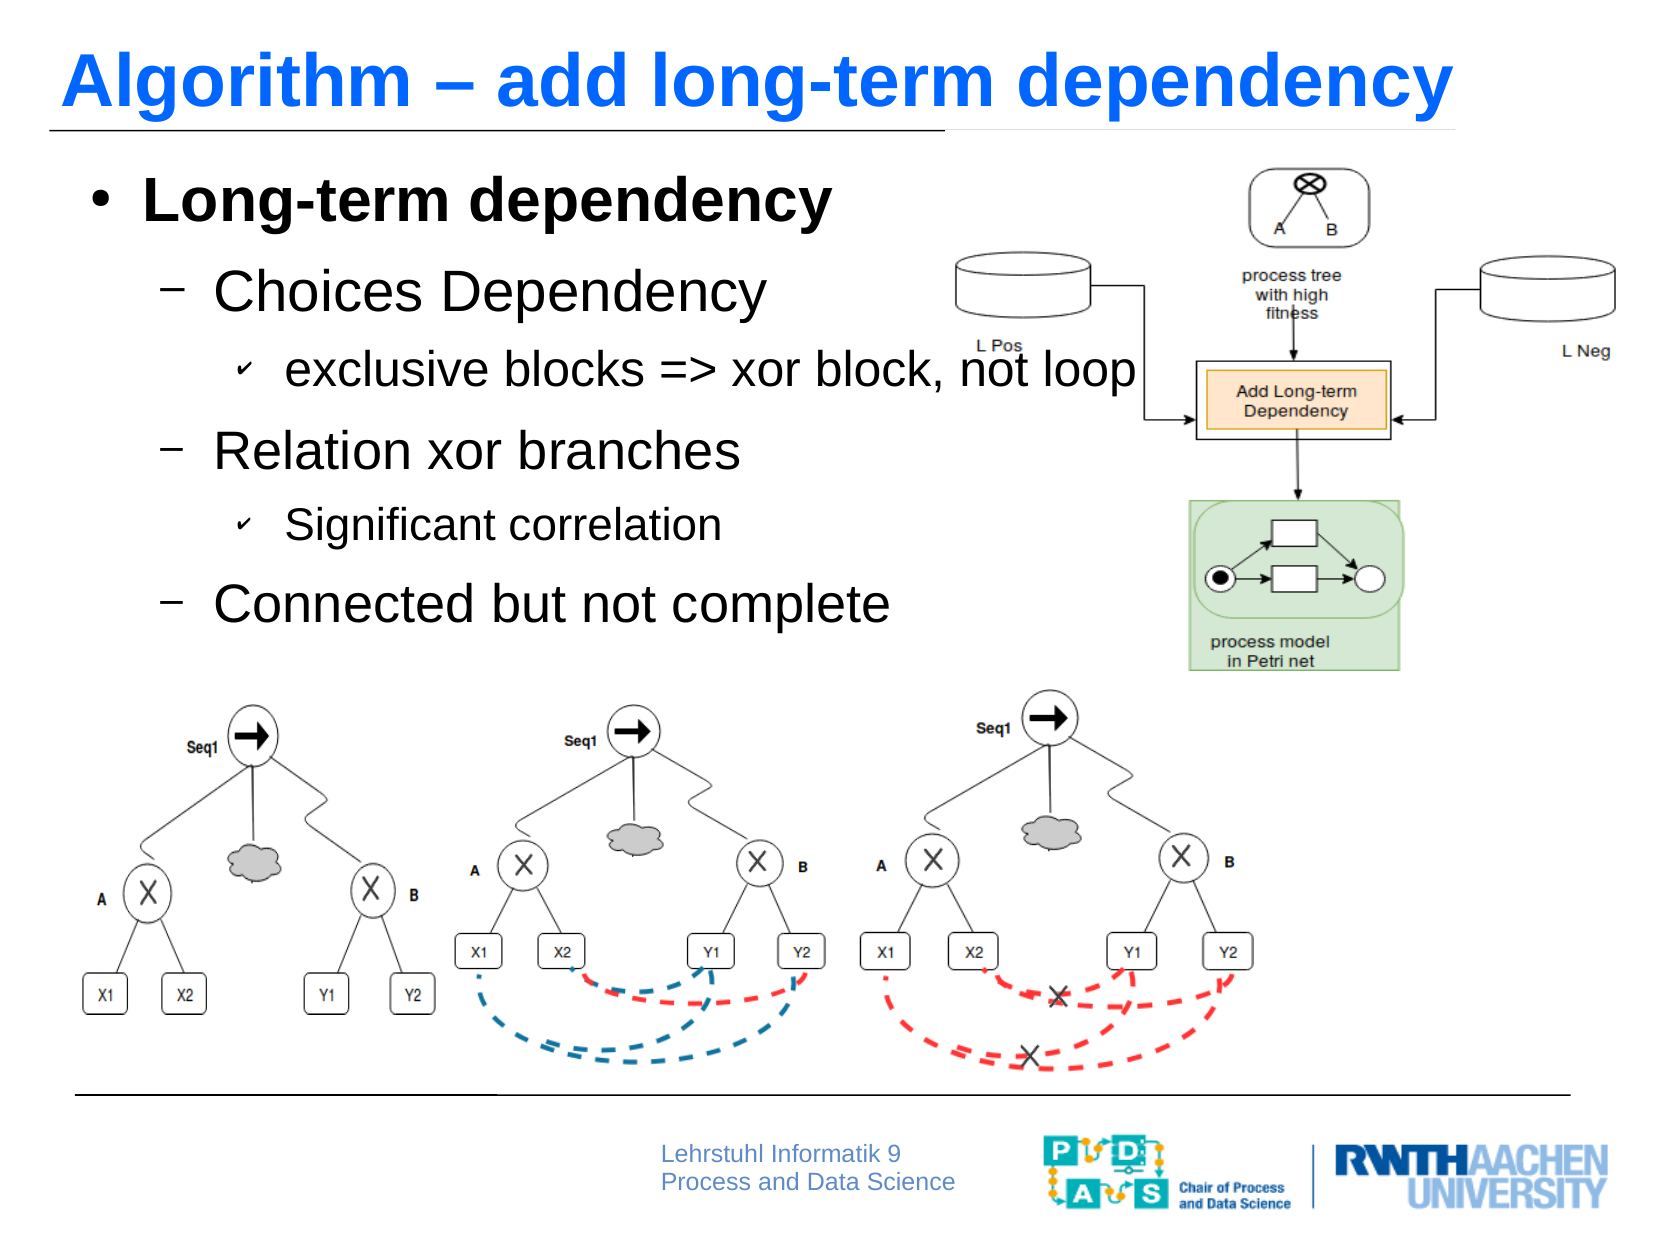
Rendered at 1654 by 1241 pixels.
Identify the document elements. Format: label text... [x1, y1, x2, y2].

picture [1005, 1090, 1647, 1241]
picture [450, 704, 826, 1066]
picture [855, 689, 1254, 1082]
list Long-term dependency Choices Dependency exclusive blocks => xor block, not loop Relation xor branches Significant correlation Connected but not complete [71, 165, 1561, 1021]
picture [945, 130, 1654, 671]
title Algorithm – add long-term dependency [60, 30, 1549, 131]
picture [78, 704, 436, 1015]
